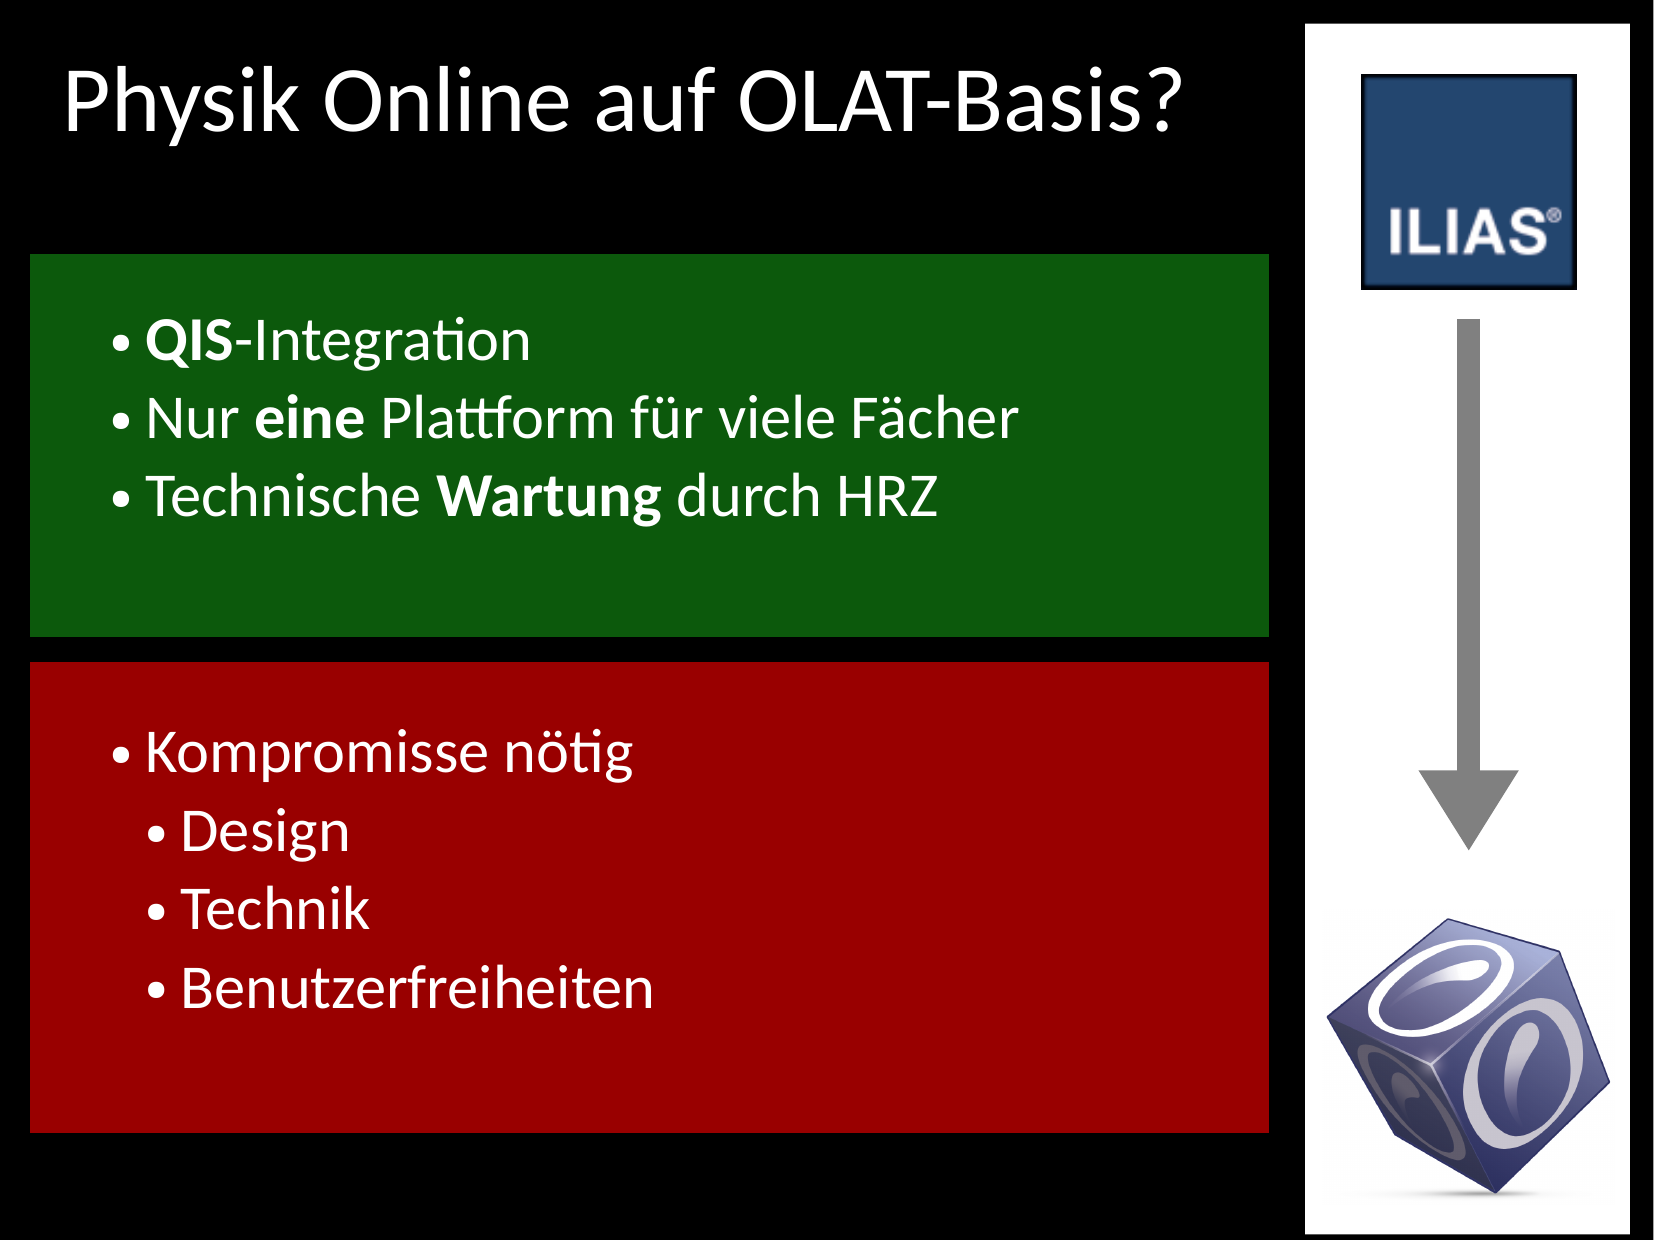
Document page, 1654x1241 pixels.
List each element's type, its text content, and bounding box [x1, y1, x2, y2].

text_box QIS-Integration Nur eine Plattform für viele Fächer Technische Wartung durch HRZ [59, 289, 1241, 597]
picture [1361, 74, 1577, 290]
picture [1322, 909, 1615, 1205]
text_box Kompromisse nötig Design Technik Benutzerfreiheiten [59, 702, 1241, 1081]
text_box [29, 253, 1270, 638]
text_box Physik Online auf OLAT-Basis? [48, 53, 1211, 184]
text_box [1305, 23, 1630, 1235]
text_box [29, 661, 1270, 1134]
